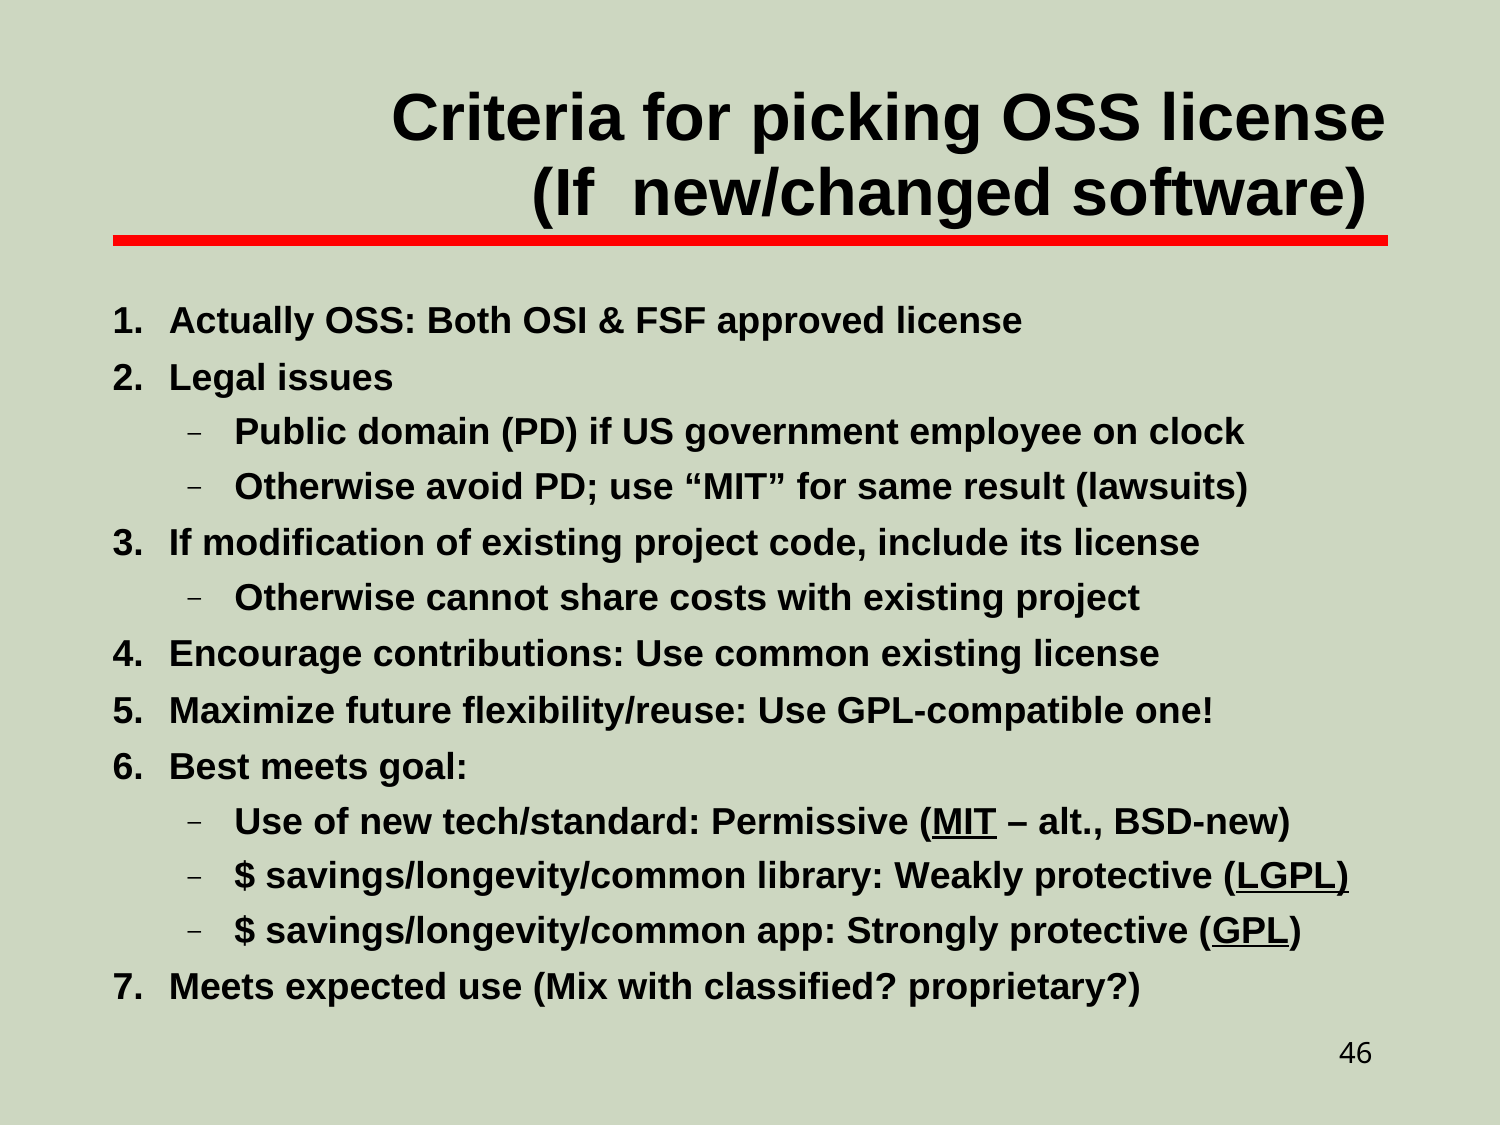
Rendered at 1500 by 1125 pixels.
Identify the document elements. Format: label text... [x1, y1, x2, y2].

title Criteria for picking OSS license (If new/changed software) [337, 79, 1388, 230]
list Actually OSS: Both OSI & FSF approved license Legal issues Public domain (PD) if US government employee on clock Otherwise avoid PD; use “MIT” for same result (lawsuits) If modification of existing project code, include its license Otherwise cannot share costs with existing project Encourage contributions: Use common existing license Maximize future flexibility/reuse: Use GPL-compatible one! Best meets goal: Use of new tech/standard: Permissive (MIT – alt., BSD-new) $ savings/longevity/common library: Weakly protective (LGPL) $ savings/longevity/common app: Strongly protective (GPL) Meets expected use (Mix with classified? proprietary?) [112, 299, 1388, 1098]
